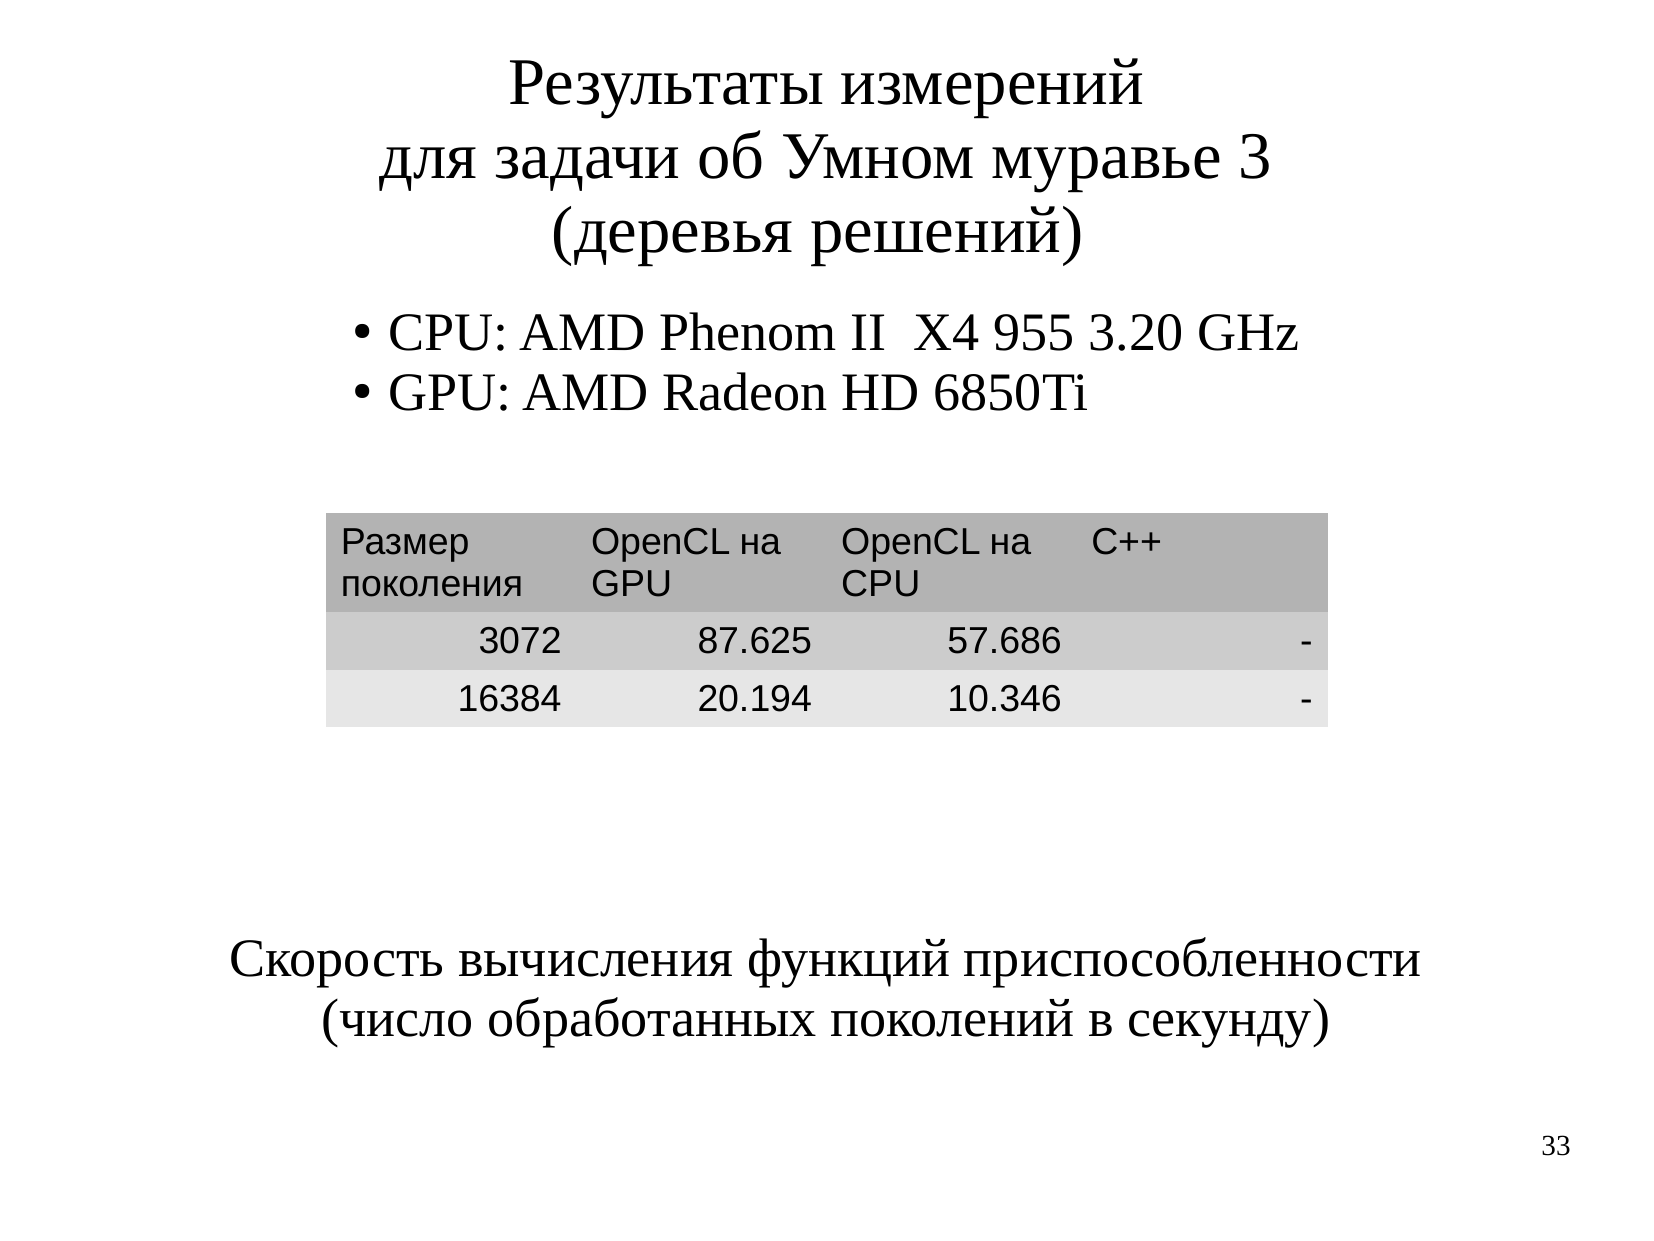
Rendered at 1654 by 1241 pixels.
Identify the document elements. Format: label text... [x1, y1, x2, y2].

text_box CPU: AMD Phenom II X4 955 3.20 GHz GPU: AMD Radeon HD 6850Ti [337, 295, 1316, 494]
table_cell 16384 [326, 670, 576, 727]
table_cell 57.686 [826, 612, 1077, 670]
table_cell - [1077, 612, 1328, 670]
text_box Результаты измерений для задачи об Умном муравье 3 (деревья решений) [365, 37, 1289, 275]
table_header OpenCL на СPU [826, 513, 1077, 612]
table_cell 3072 [326, 612, 576, 670]
table_cell - [1077, 670, 1328, 727]
text_box Скорость вычисления функций приспособленности (число обработанных поколений в секунду) [214, 921, 1439, 1099]
table_cell 20.194 [576, 670, 826, 727]
table_header OpenCL на GPU [576, 513, 826, 612]
table_header Размер поколения [326, 513, 576, 612]
table_header C++ [1077, 513, 1328, 612]
table_cell 87.625 [576, 612, 826, 670]
table_cell 10.346 [826, 670, 1077, 727]
